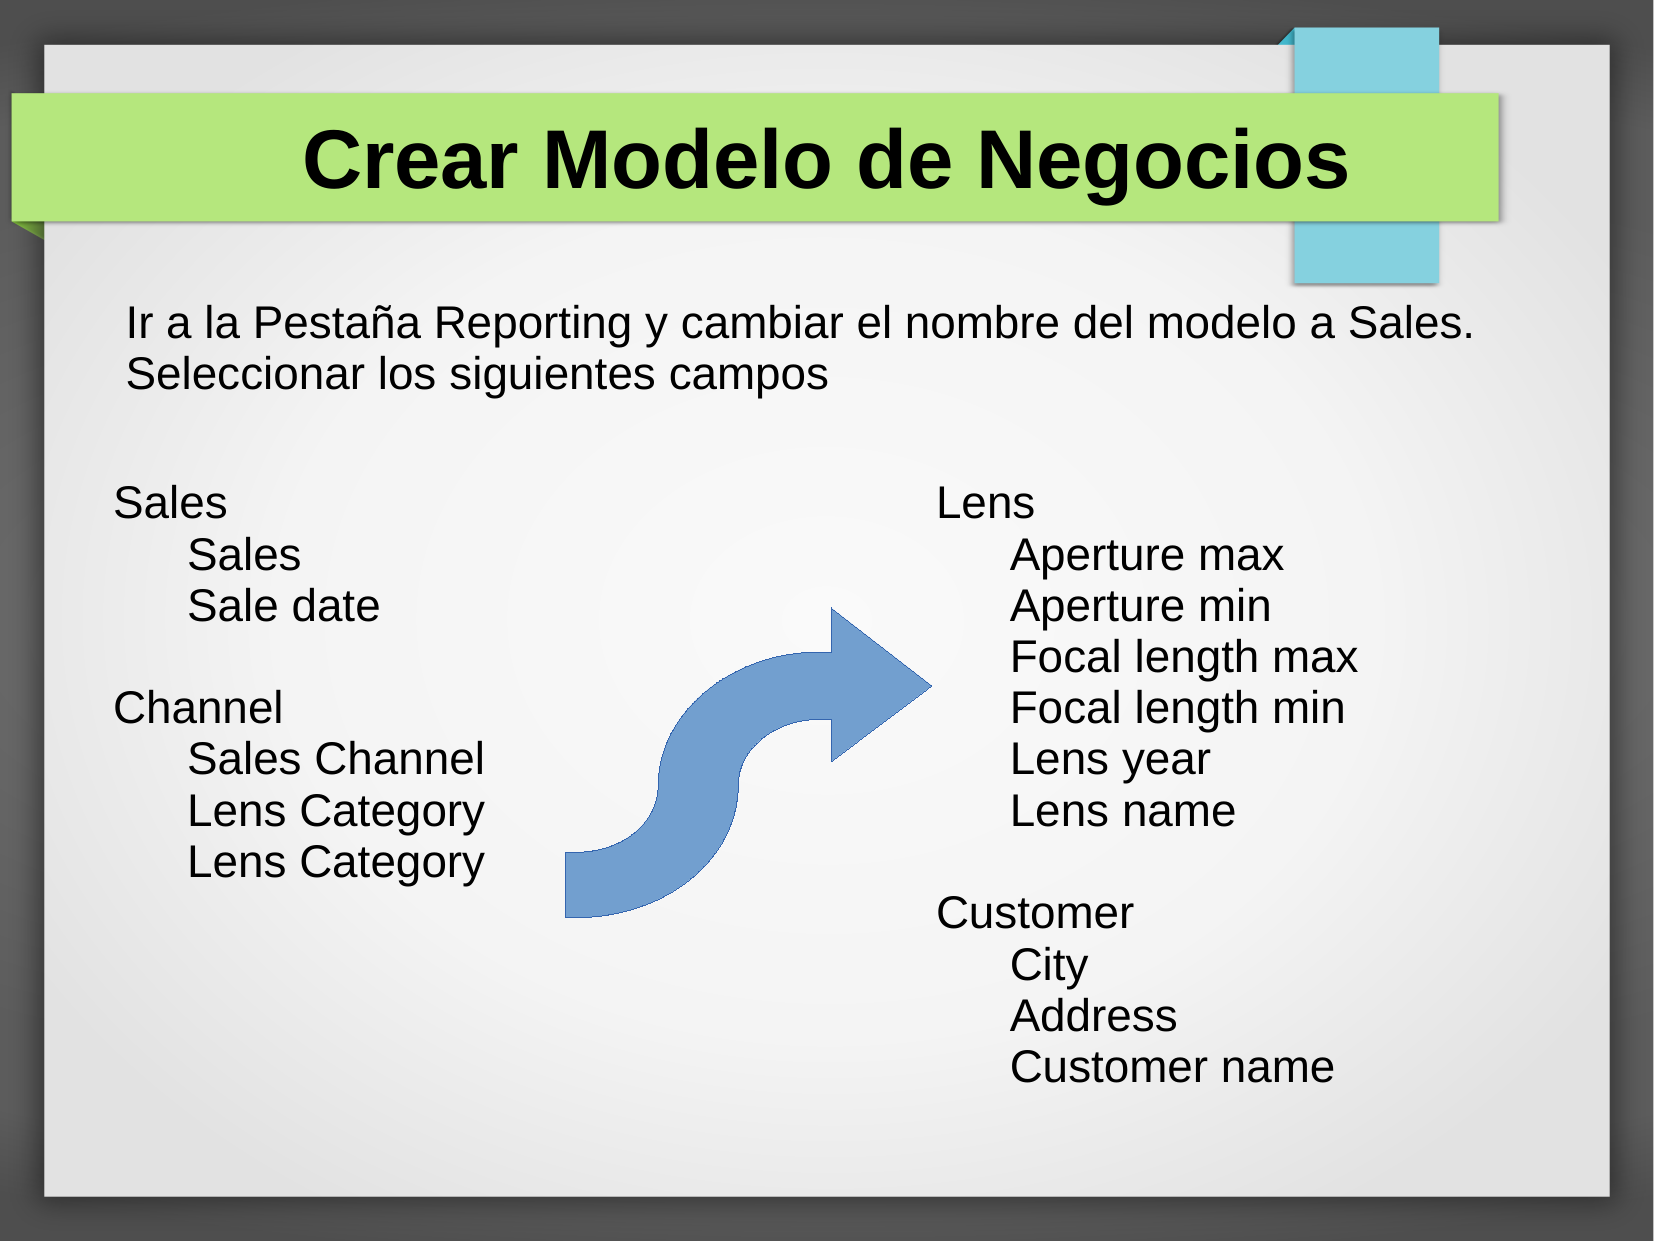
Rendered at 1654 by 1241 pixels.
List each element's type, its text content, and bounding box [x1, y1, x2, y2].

title Crear Modelo de Negocios [70, 106, 1583, 213]
picture [0, 0, 1654, 1241]
text_box Lens Aperture max Aperture min Focal length max Focal length min Lens year Lens name Customer City Address Customer name [921, 469, 1522, 1100]
text_box [565, 607, 932, 918]
text_box Sales Sales Sale date Channel Sales Channel Lens Category Lens Category [98, 469, 804, 946]
text_box Ir a la Pestaña Reporting y cambiar el nombre del modelo a Sales. Seleccionar los siguientes campos [110, 289, 1544, 407]
